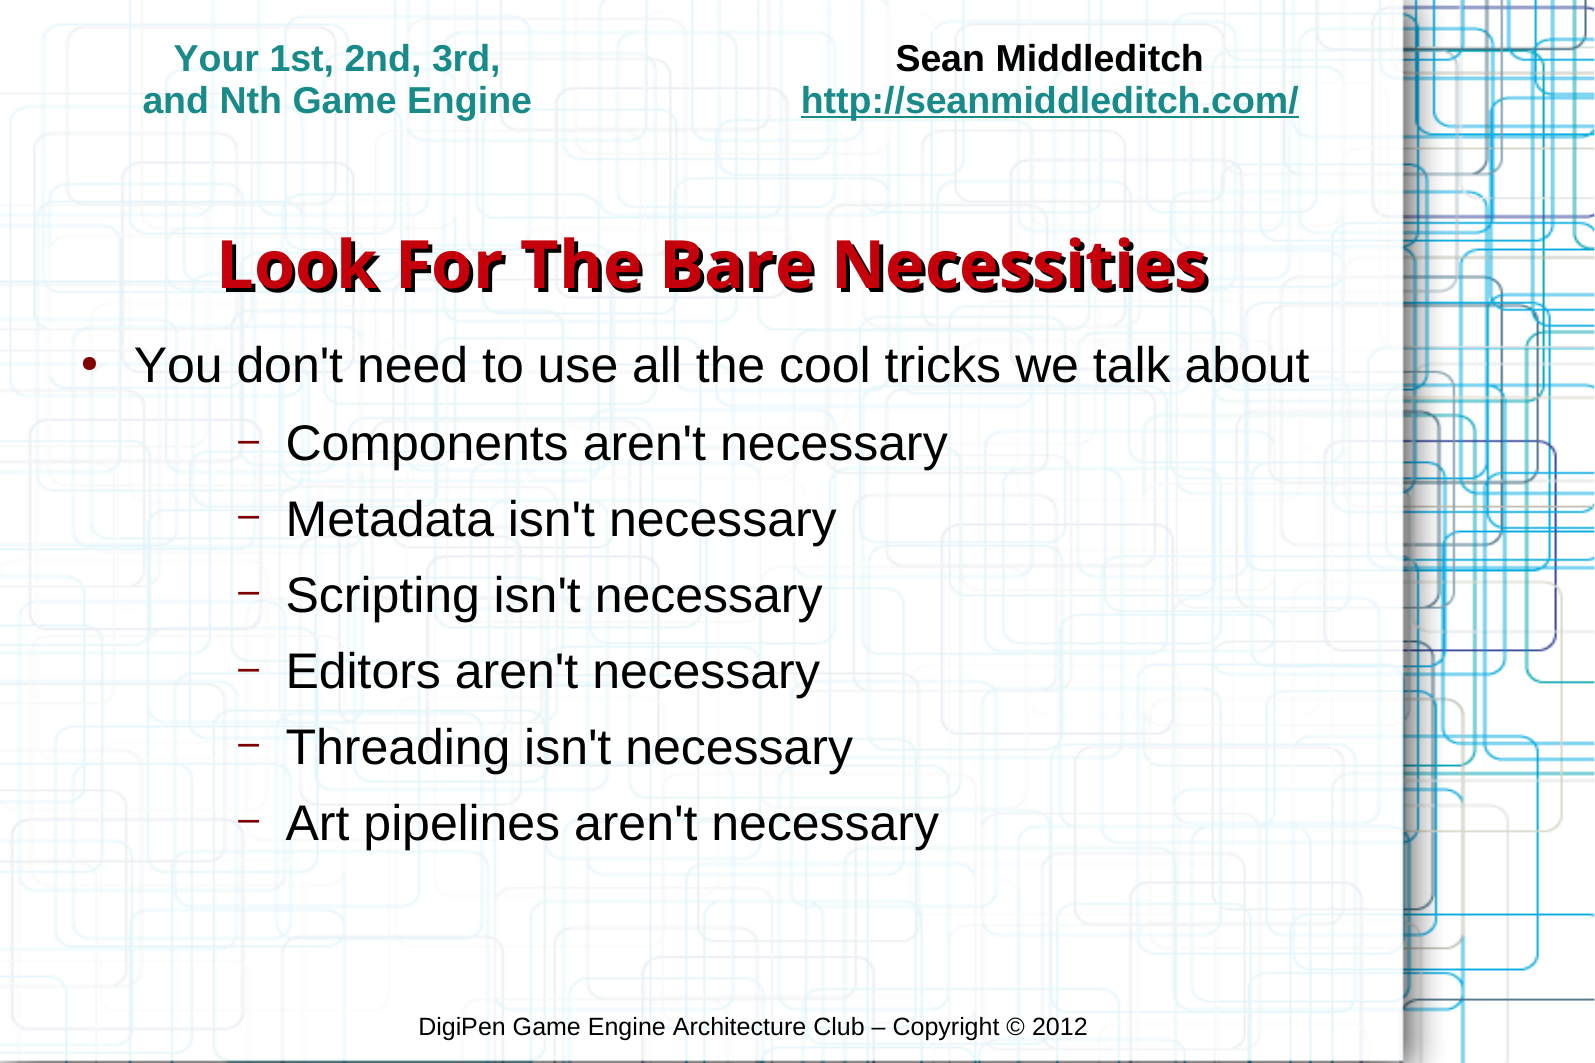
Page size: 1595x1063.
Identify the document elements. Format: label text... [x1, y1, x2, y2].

list Sean Middleditch http://seanmiddleditch.com/ [787, 37, 1313, 151]
picture [0, 0, 1595, 1063]
list DigiPen Game Engine Architecture Club – Copyright © 2012 [75, 1012, 1363, 1051]
title Look For The Bare Necessities [75, 225, 1351, 301]
list You don't need to use all the cool tricks we talk about Components aren't necessary Metadata isn't necessary Scripting isn't necessary Editors aren't necessary Threading isn't necessary Art pipelines aren't necessary [63, 337, 1351, 976]
list Your 1st, 2nd, 3rd, and Nth Game Engine [75, 37, 601, 151]
